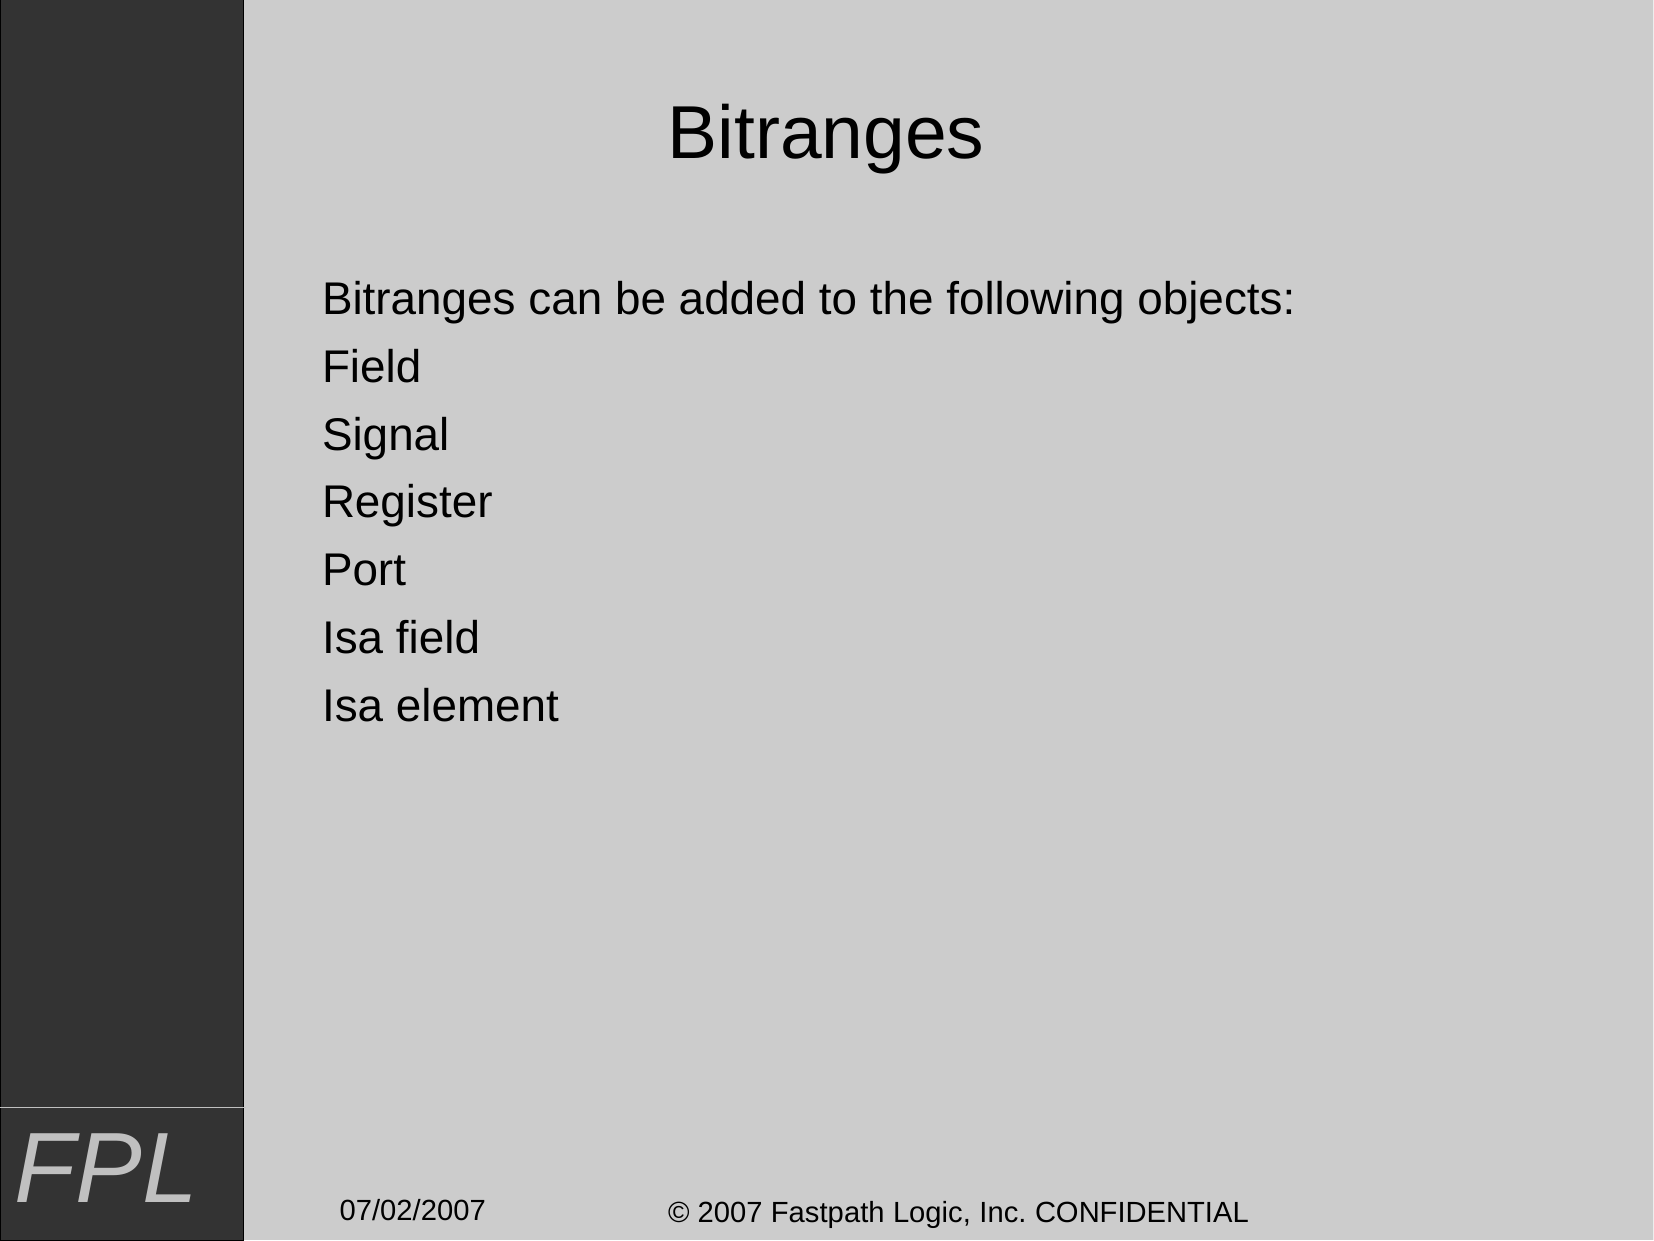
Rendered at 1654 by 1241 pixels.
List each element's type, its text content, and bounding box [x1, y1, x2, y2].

list Bitranges can be added to the following objects: Field Signal Register Port Isa field Isa element [322, 272, 1635, 1179]
title Bitranges [120, 43, 1533, 222]
